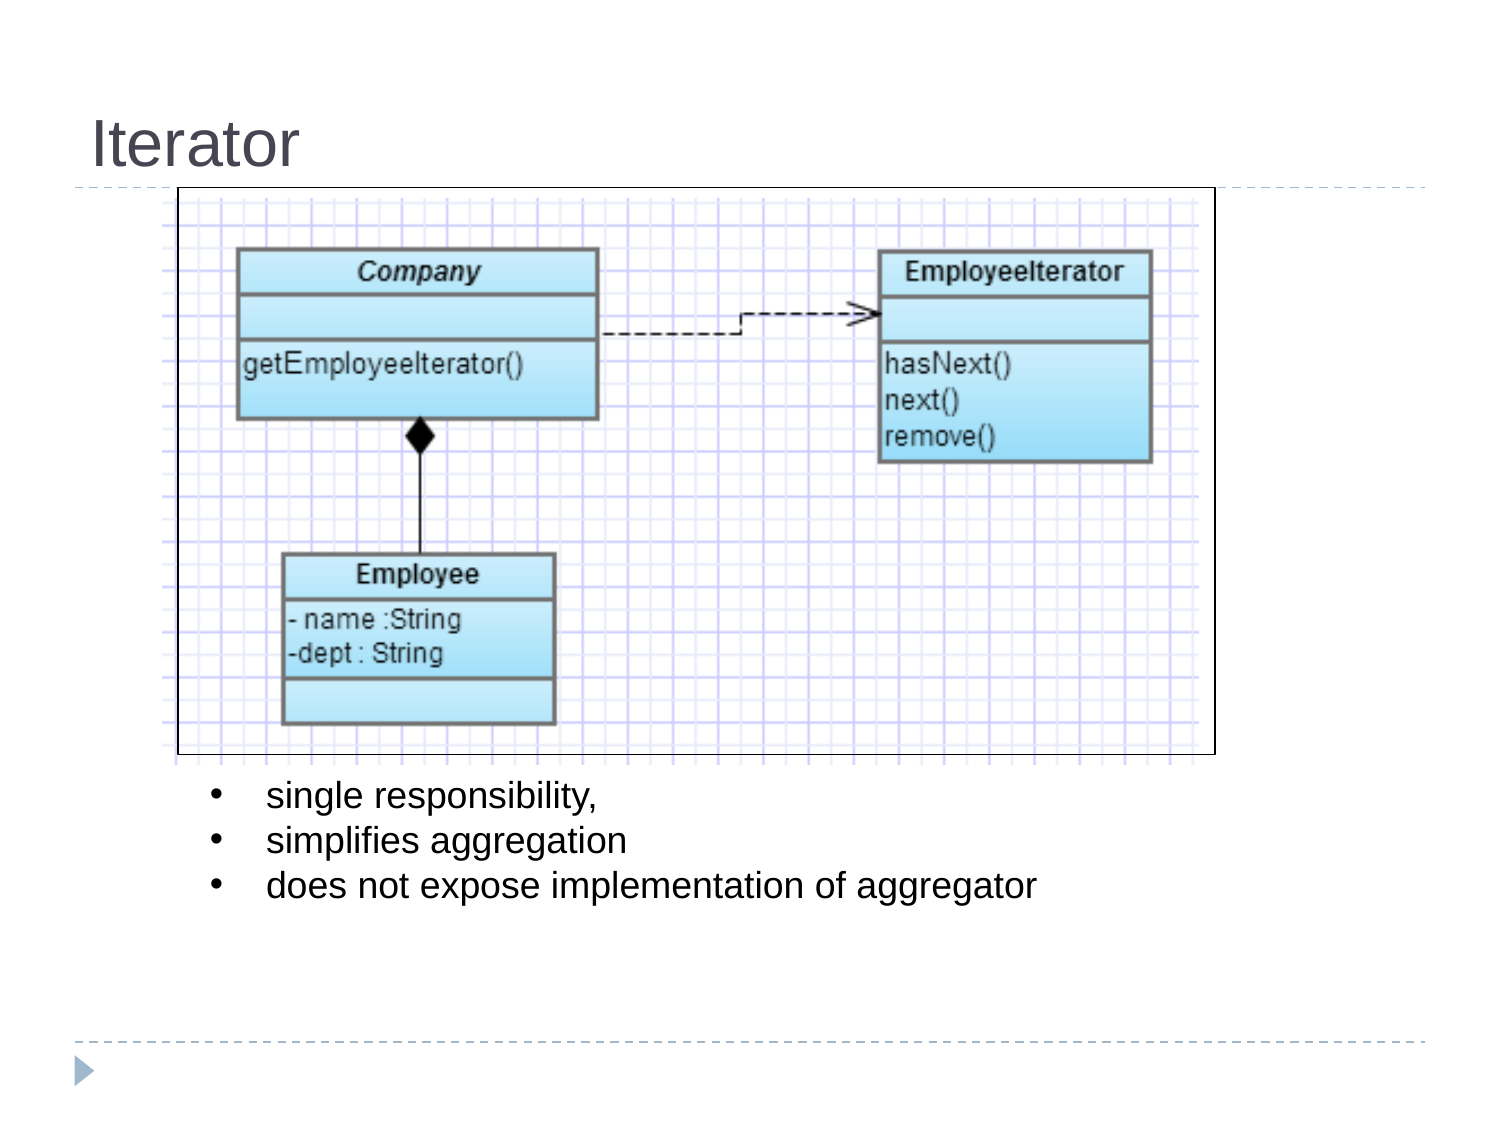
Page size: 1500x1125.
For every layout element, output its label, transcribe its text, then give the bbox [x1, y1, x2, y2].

text_box single responsibility, simplifies aggregation does not expose implementation of aggregator [194, 763, 1199, 915]
list [178, 187, 1216, 755]
text_box [162, 198, 1199, 766]
title Iterator [75, 24, 1425, 188]
